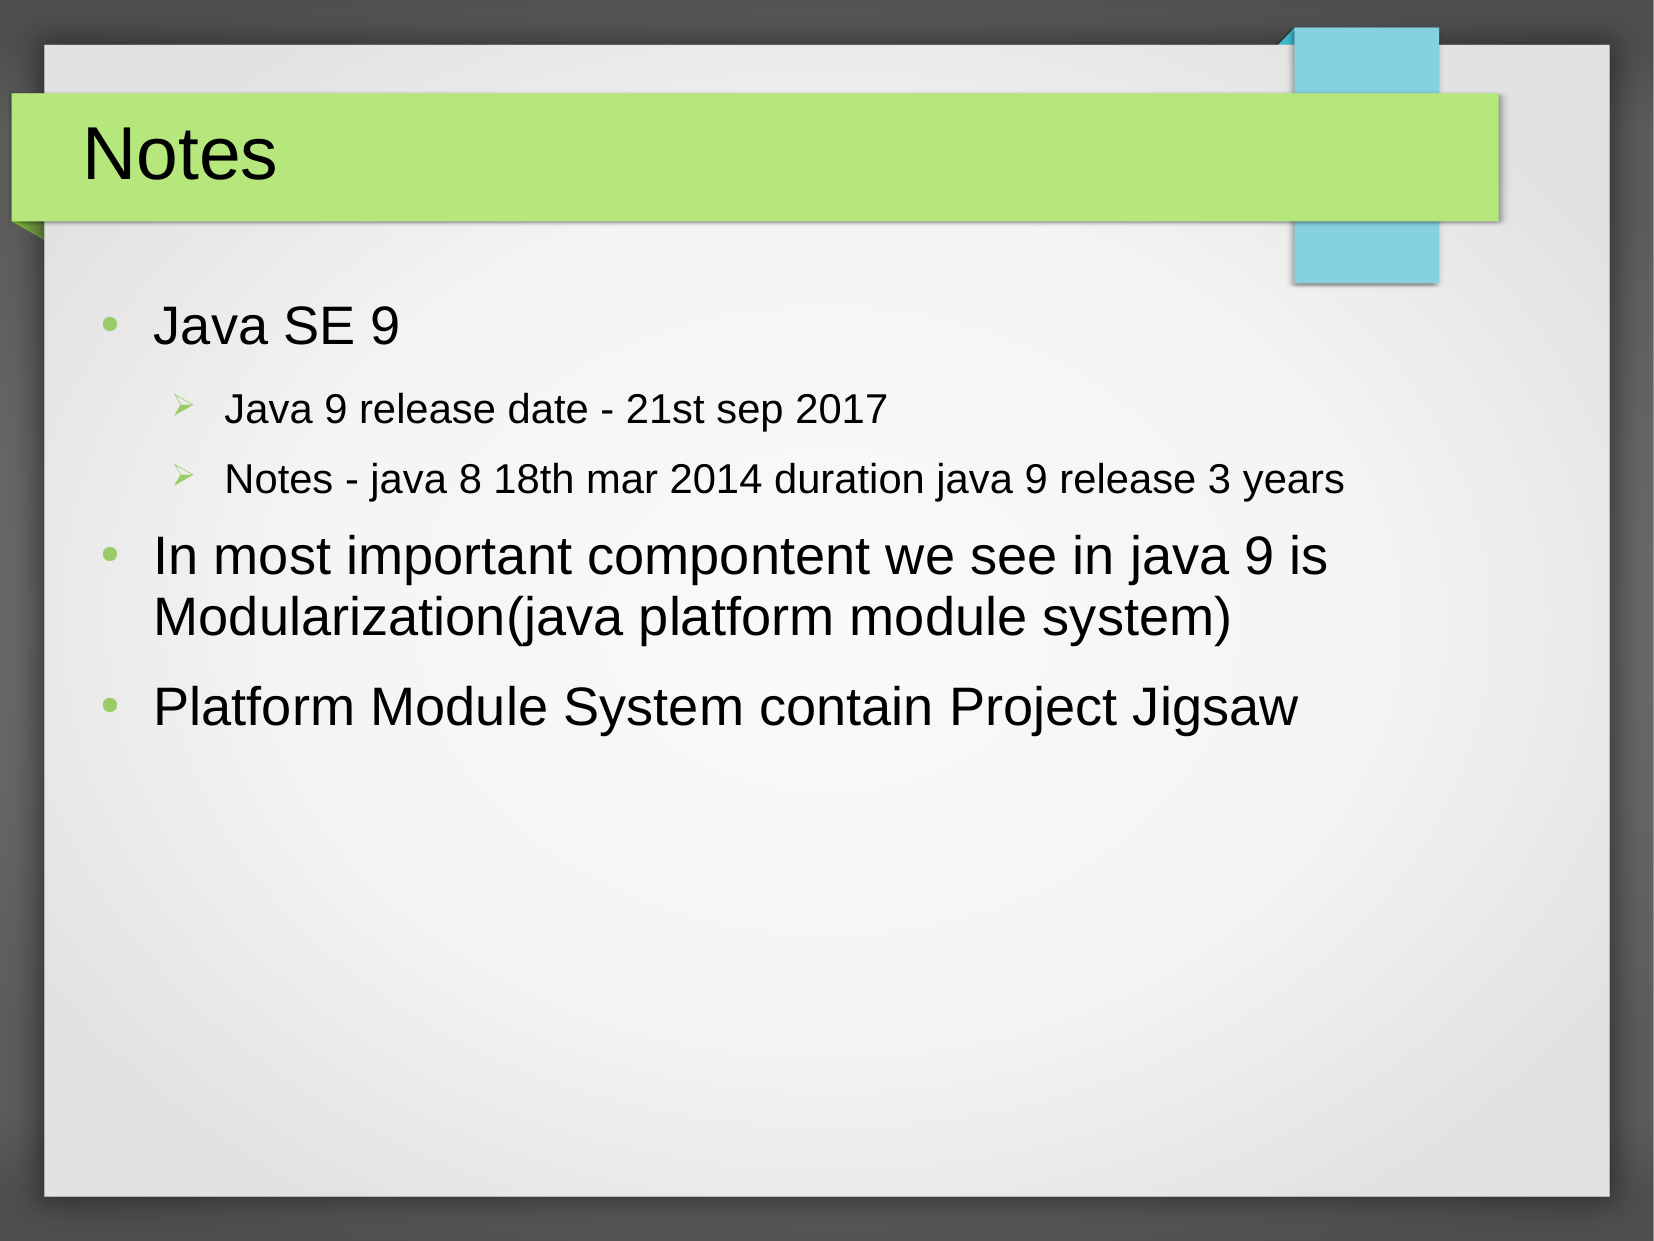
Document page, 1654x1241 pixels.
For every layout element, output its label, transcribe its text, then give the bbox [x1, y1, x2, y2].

picture [0, 0, 1654, 1241]
list Java SE 9 Java 9 release date - 21st sep 2017 Notes - java 8 18th mar 2014 duration java 9 release 3 years In most important compontent we see in java 9 is Modularization(java platform module system) Platform Module System contain Project Jigsaw [82, 295, 1571, 1015]
title Notes [82, 94, 1264, 213]
